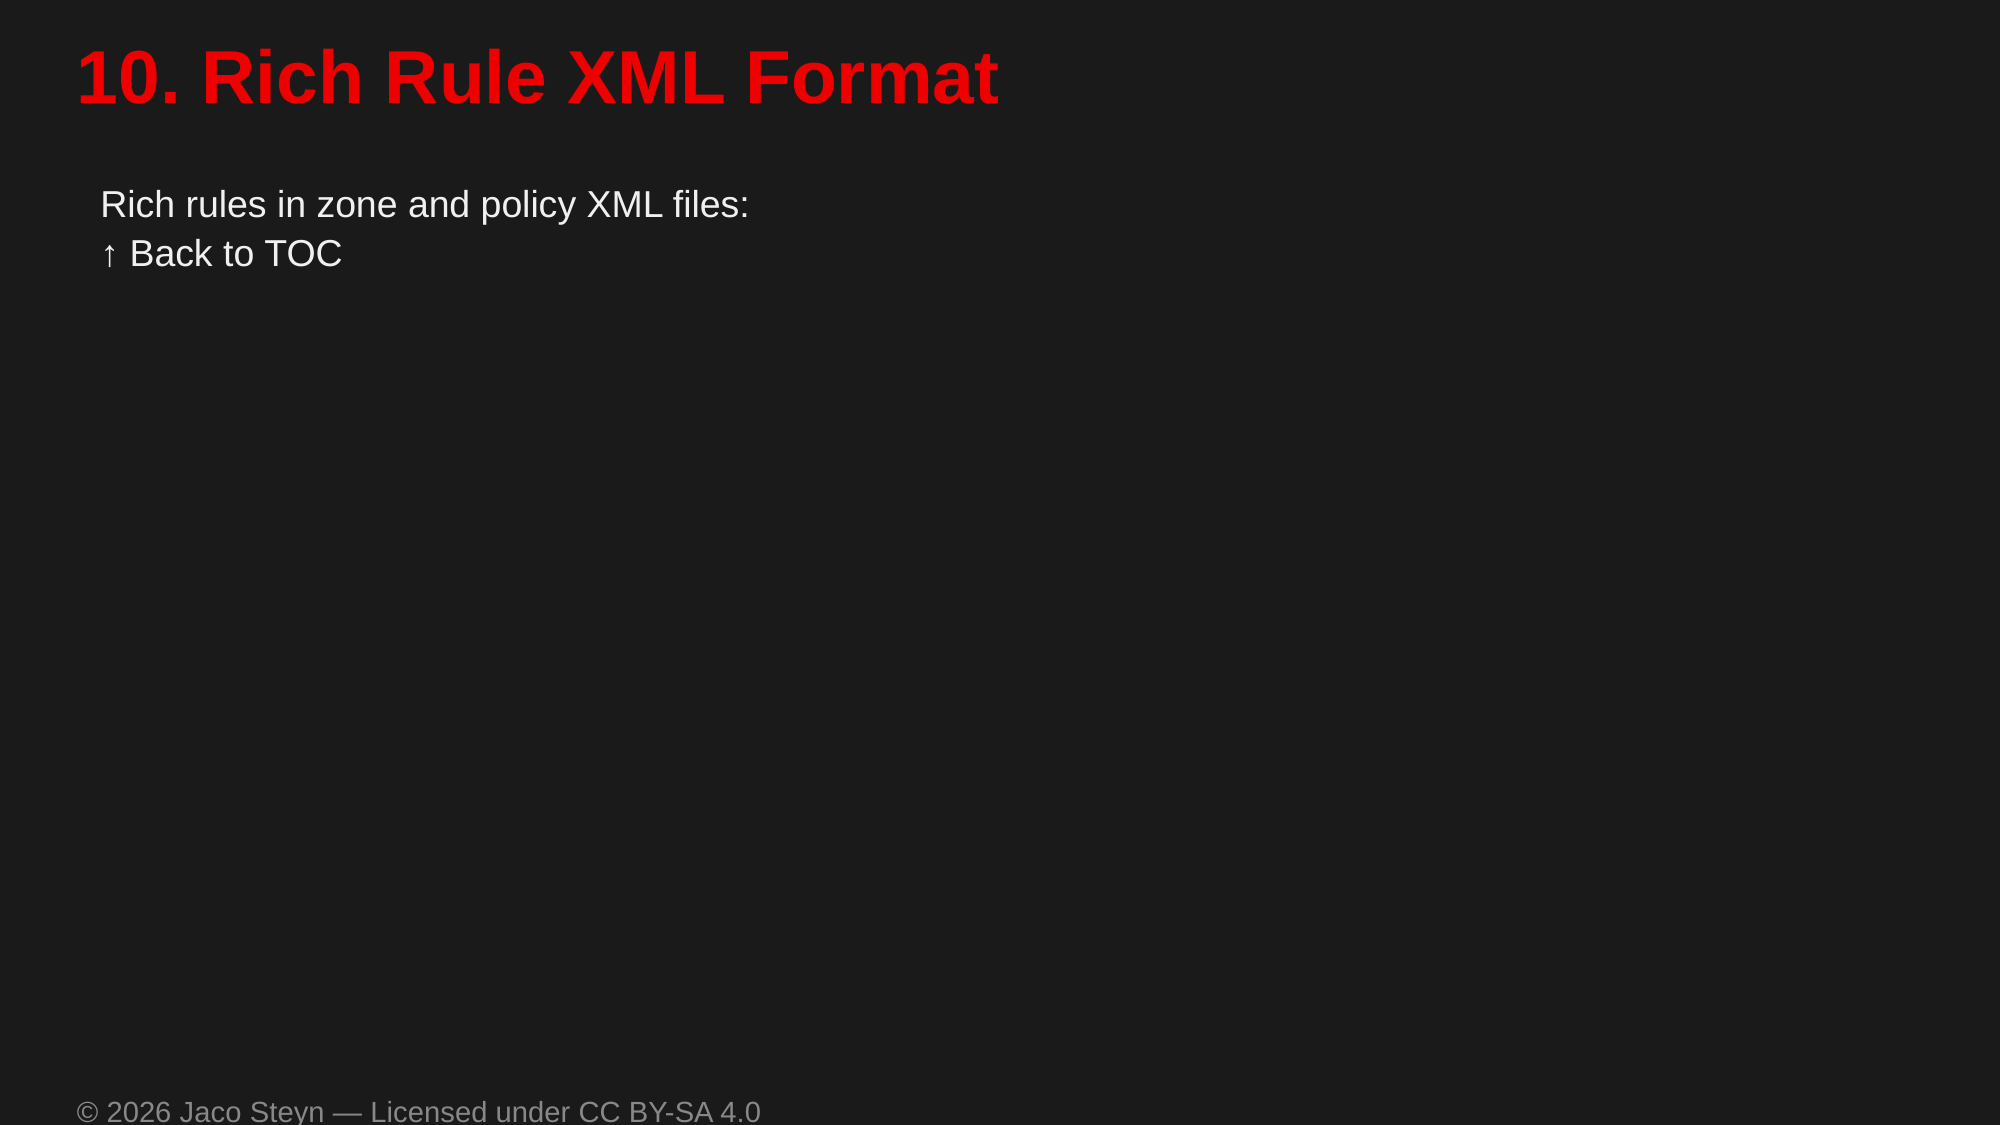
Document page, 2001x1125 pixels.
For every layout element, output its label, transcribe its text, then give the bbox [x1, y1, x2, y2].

text_box © 2026 Jaco Steyn — Licensed under CC BY-SA 4.0 [59, 1083, 1942, 1120]
text_box Rich rules in zone and policy XML files: ↑ Back to TOC [59, 171, 1942, 1083]
text_box 10. Rich Rule XML Format [59, 23, 1942, 154]
